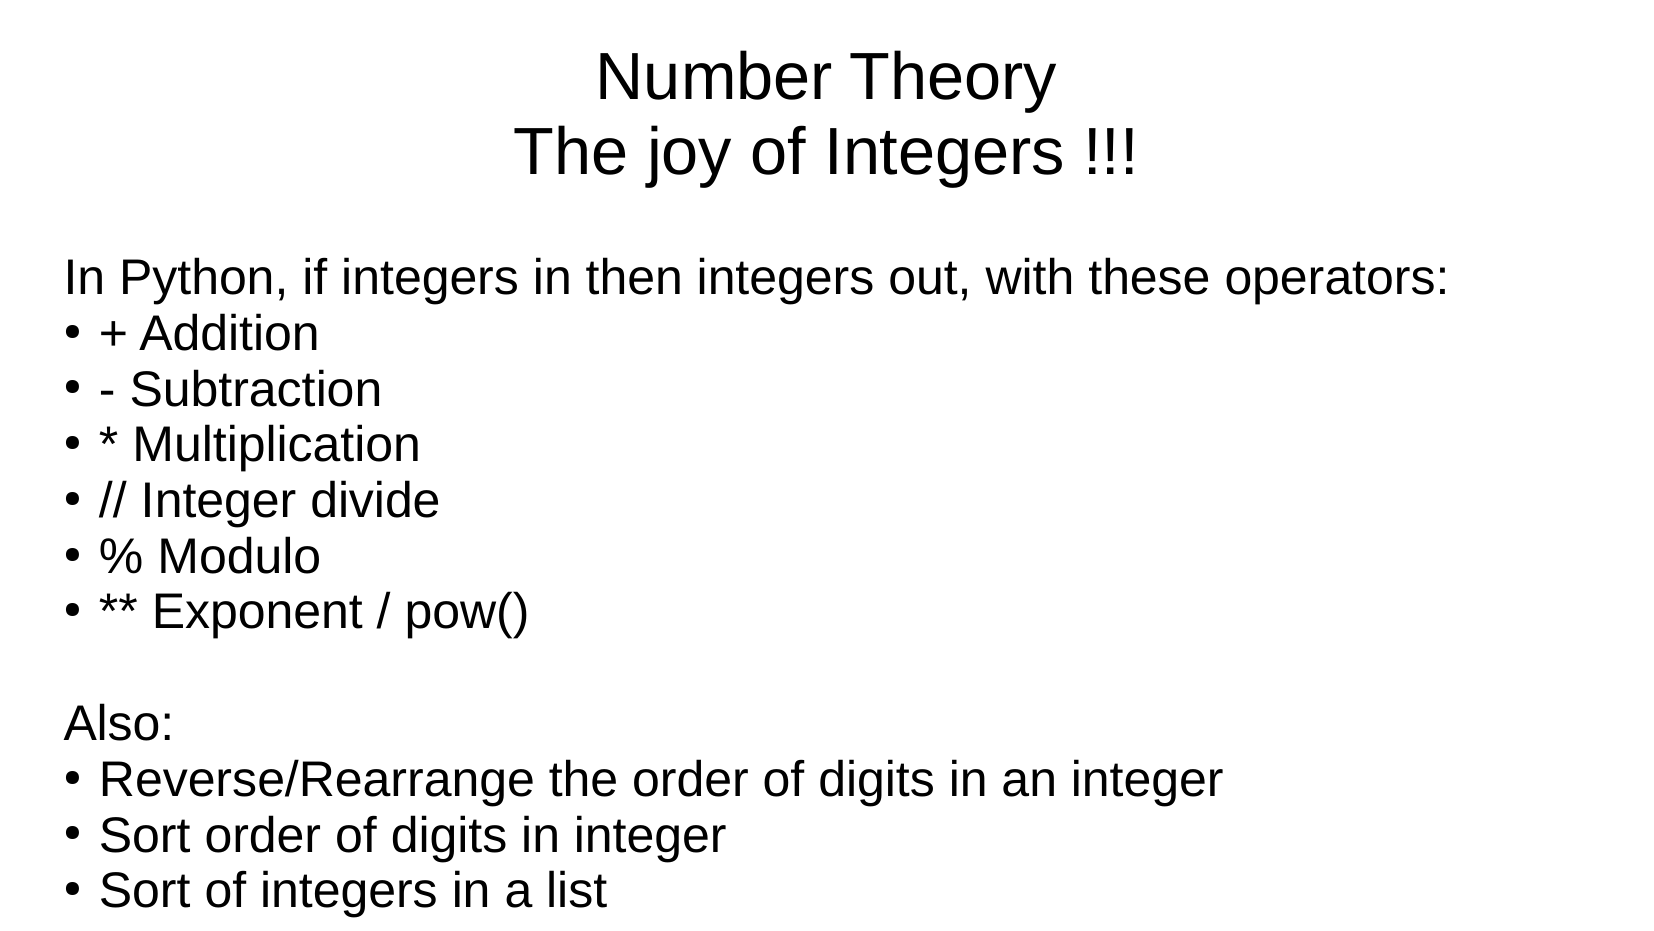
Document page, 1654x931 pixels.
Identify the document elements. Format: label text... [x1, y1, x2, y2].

subtitle In Python, if integers in then integers out, with these operators: + Addition - Subtraction * Multiplication // Integer divide % Modulo ** Exponent / pow() Also: Reverse/Rearrange the order of digits in an integer Sort order of digits in integer Sort of integers in a list [63, 249, 1552, 919]
title Number Theory The joy of Integers !!! [82, 38, 1571, 189]
